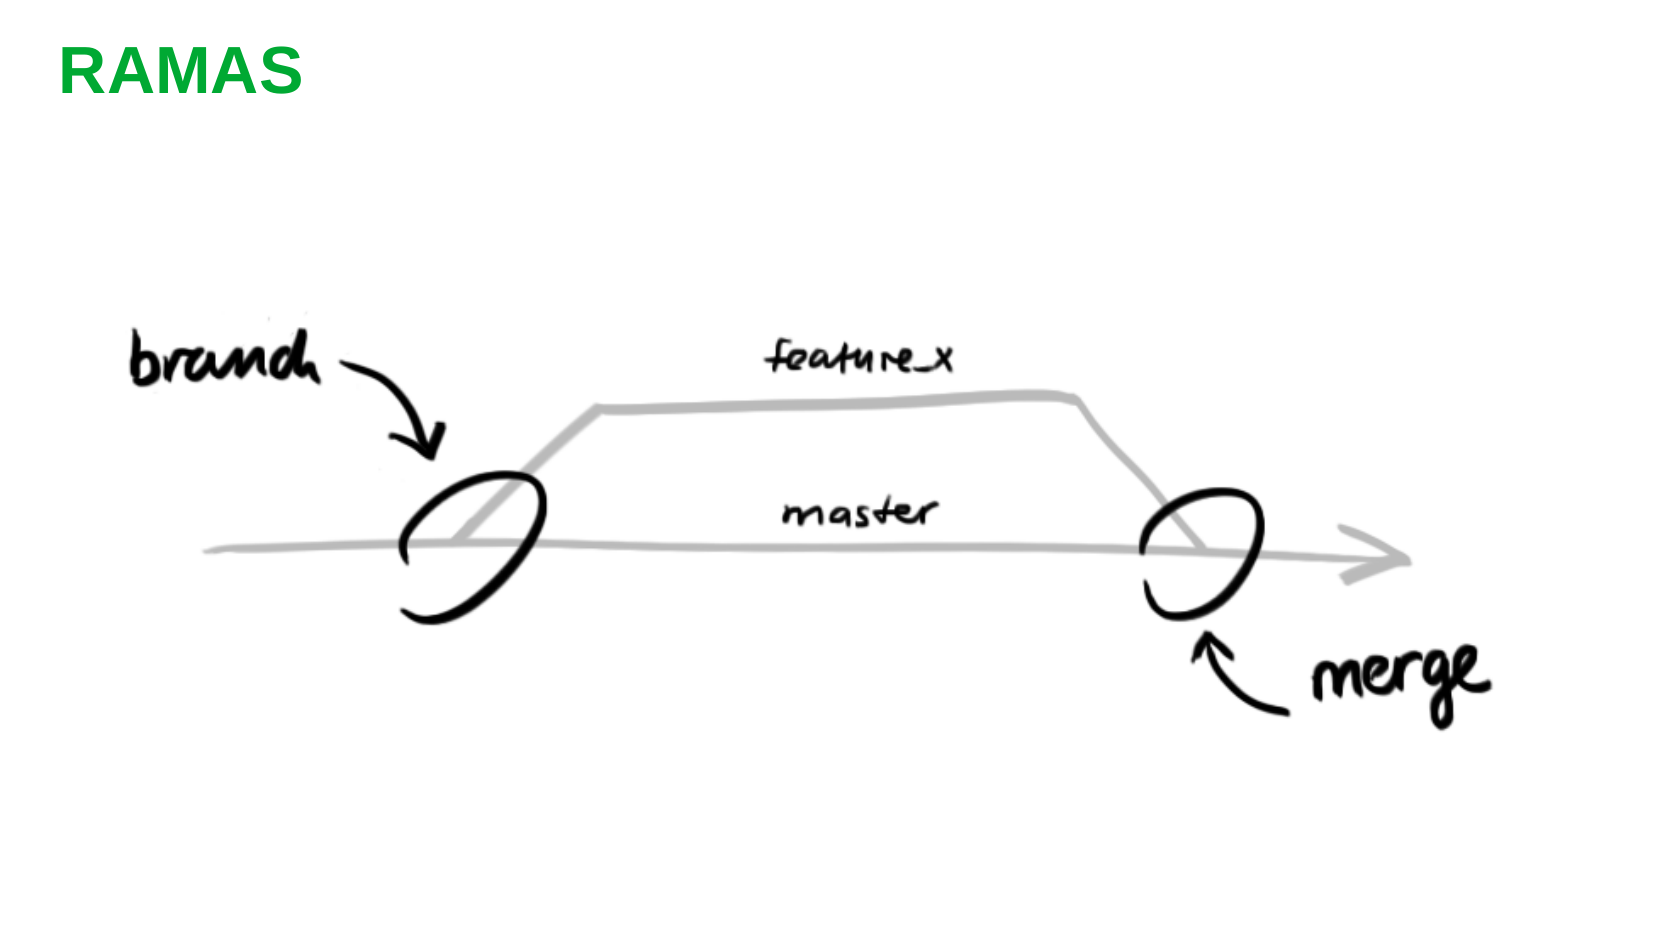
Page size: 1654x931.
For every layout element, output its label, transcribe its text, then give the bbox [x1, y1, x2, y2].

title RAMAS [59, 24, 1548, 118]
picture [63, 236, 1591, 780]
